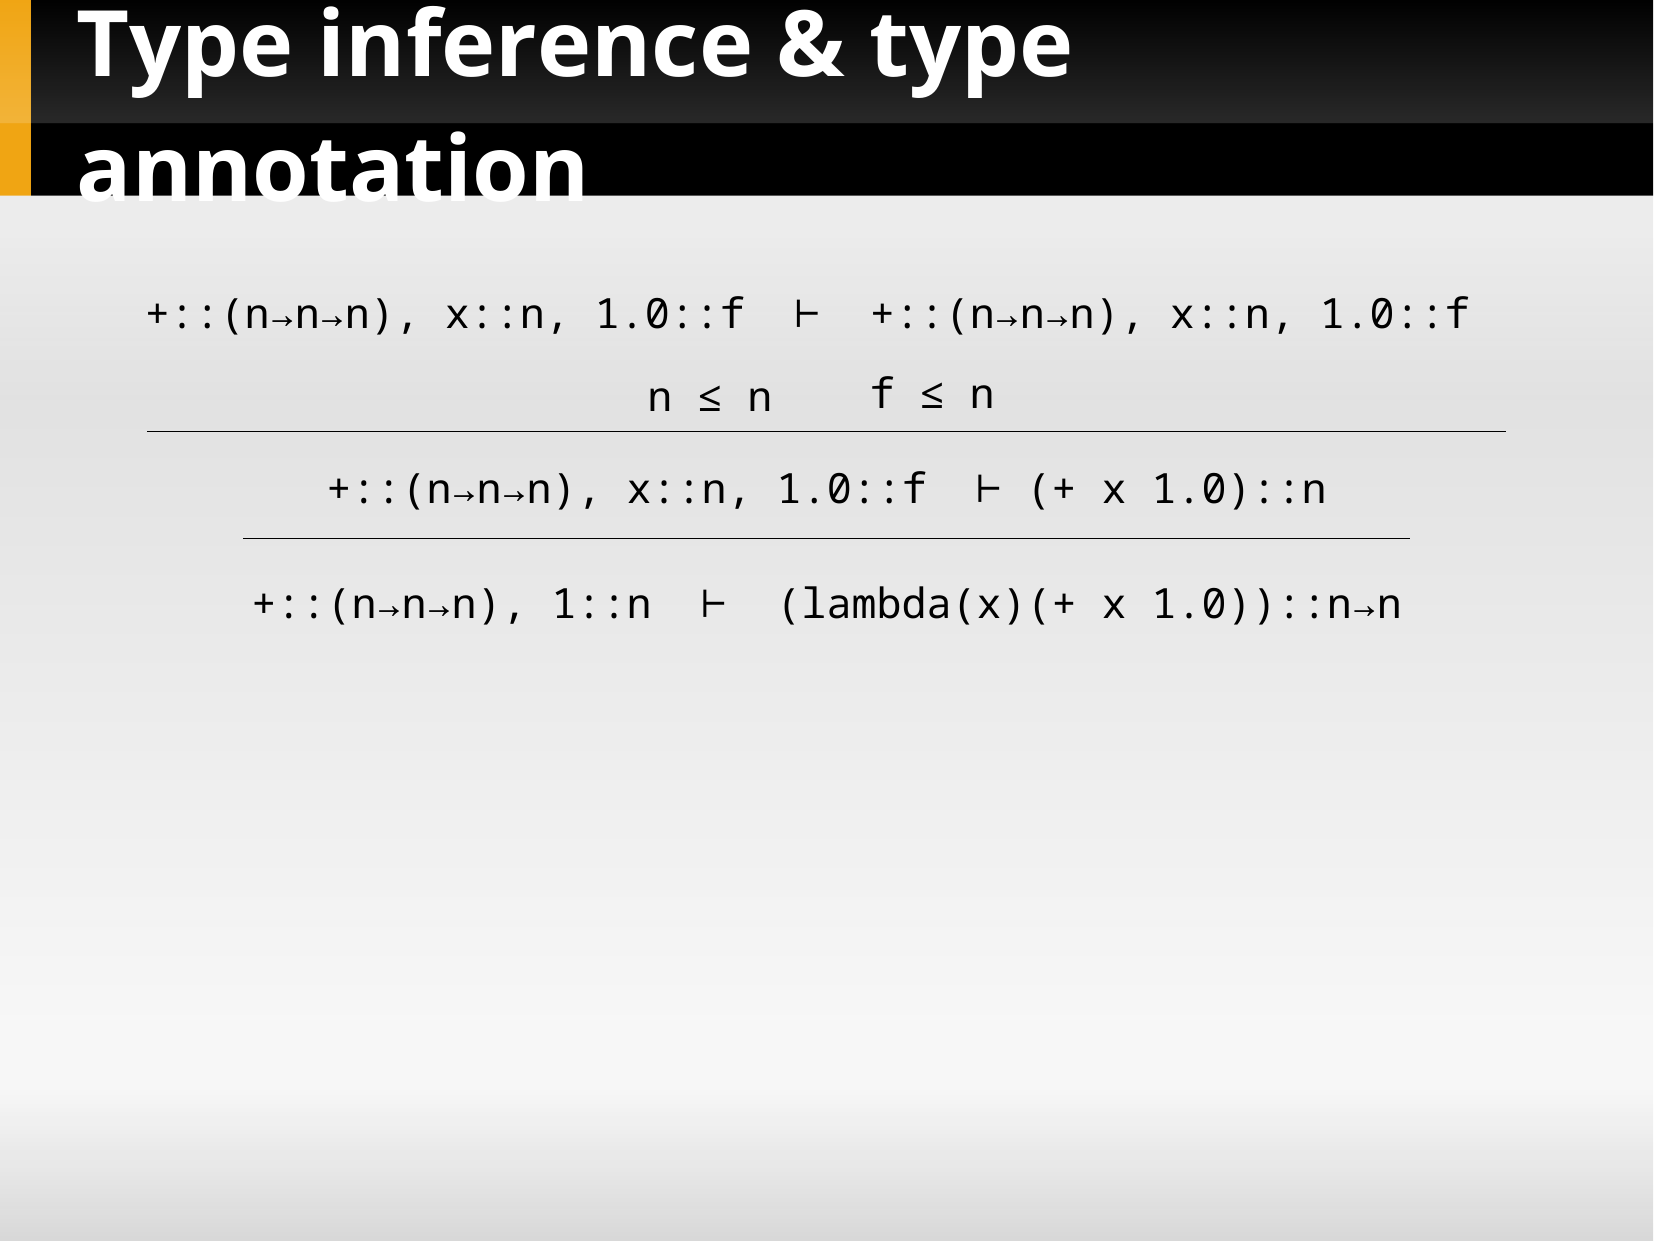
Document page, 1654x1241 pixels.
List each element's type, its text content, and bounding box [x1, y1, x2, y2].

text_box +::(n→n→n), x::n, 1.0::f ⊢ (+ x 1.0)::n [311, 451, 1342, 509]
picture [0, 0, 1654, 1241]
text_box f ≤ n [854, 355, 1010, 413]
title Type inference & type annotation [76, 0, 1565, 208]
text_box n ≤ n [632, 359, 788, 417]
text_box +::(n→n→n), 1::n ⊢ (lambda(x)(+ x 1.0))::n→n [236, 566, 1417, 624]
text_box +::(n→n→n), x::n, 1.0::f ⊢ +::(n→n→n), x::n, 1.0::f [130, 276, 1523, 336]
